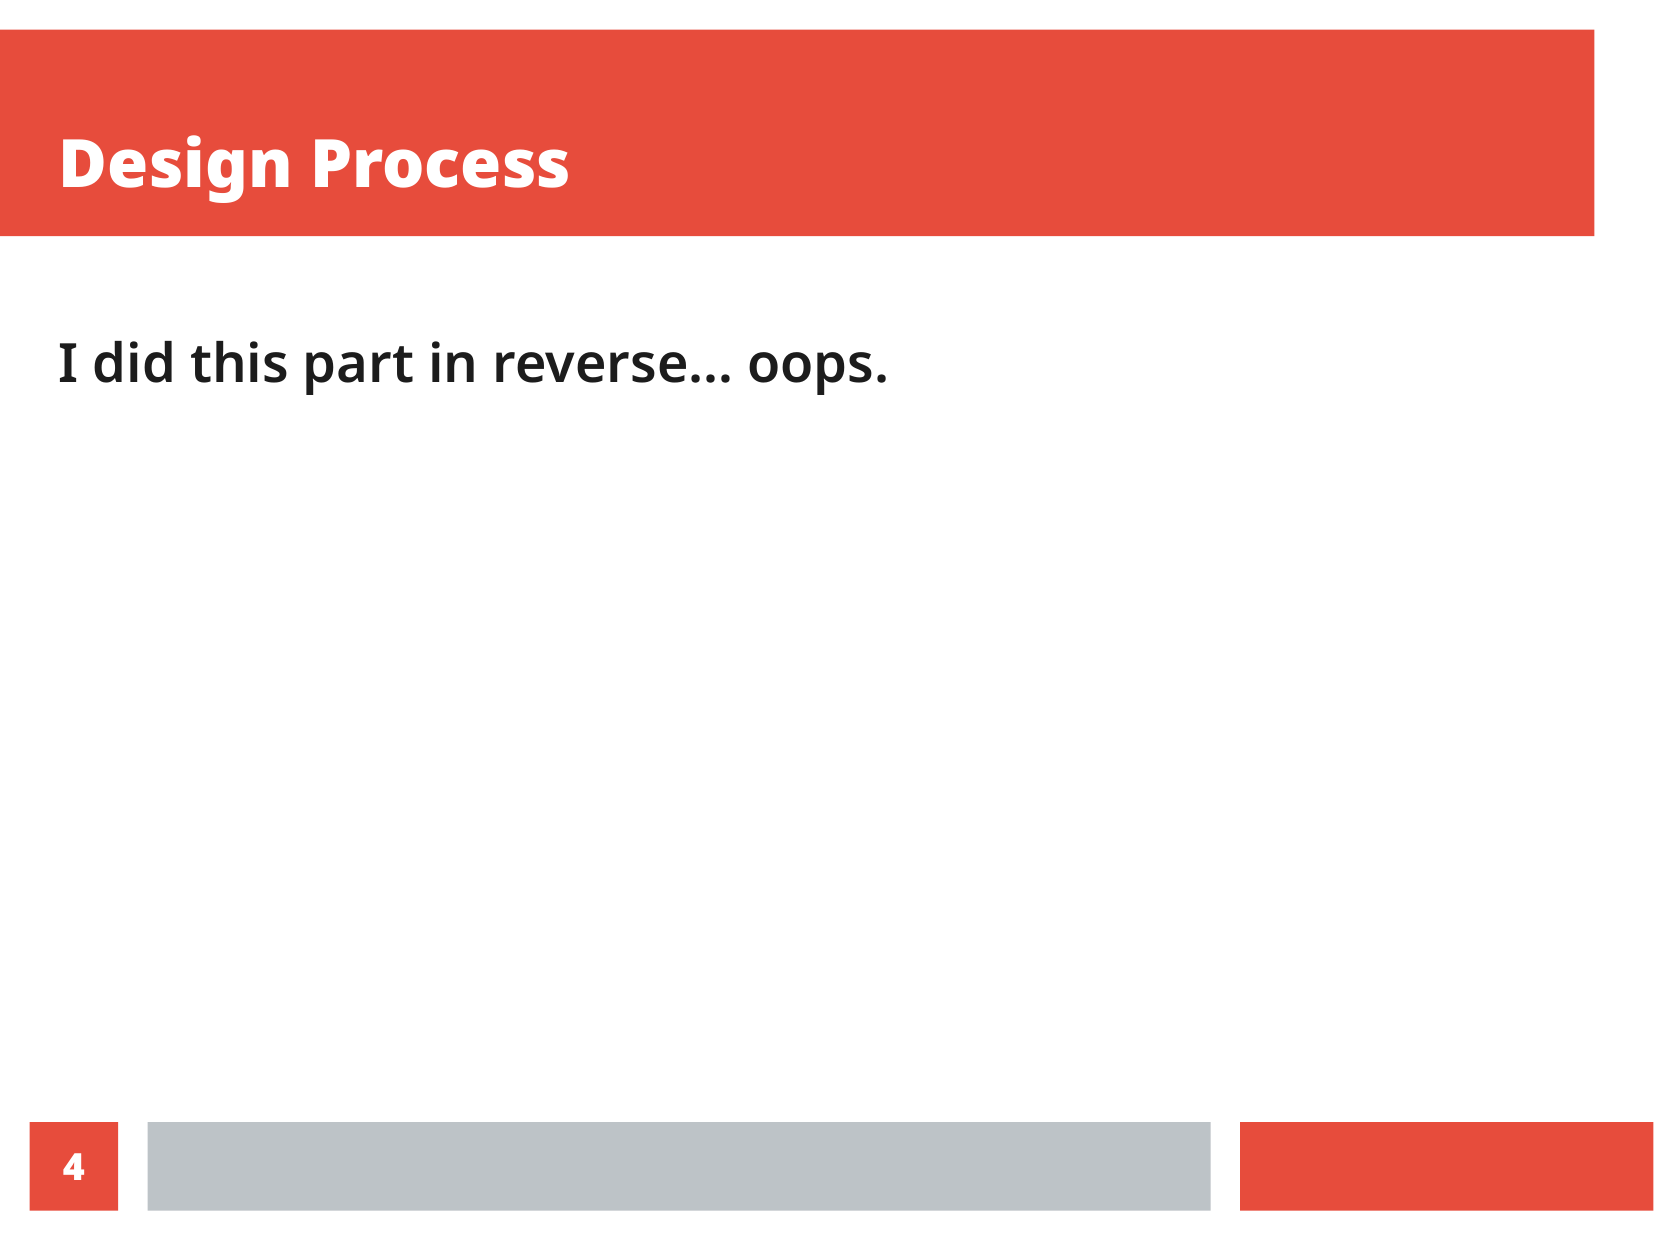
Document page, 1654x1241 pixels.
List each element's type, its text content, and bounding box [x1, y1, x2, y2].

title Design Process [59, 59, 1595, 207]
list I did this part in reverse… oops. [59, 324, 1565, 1093]
